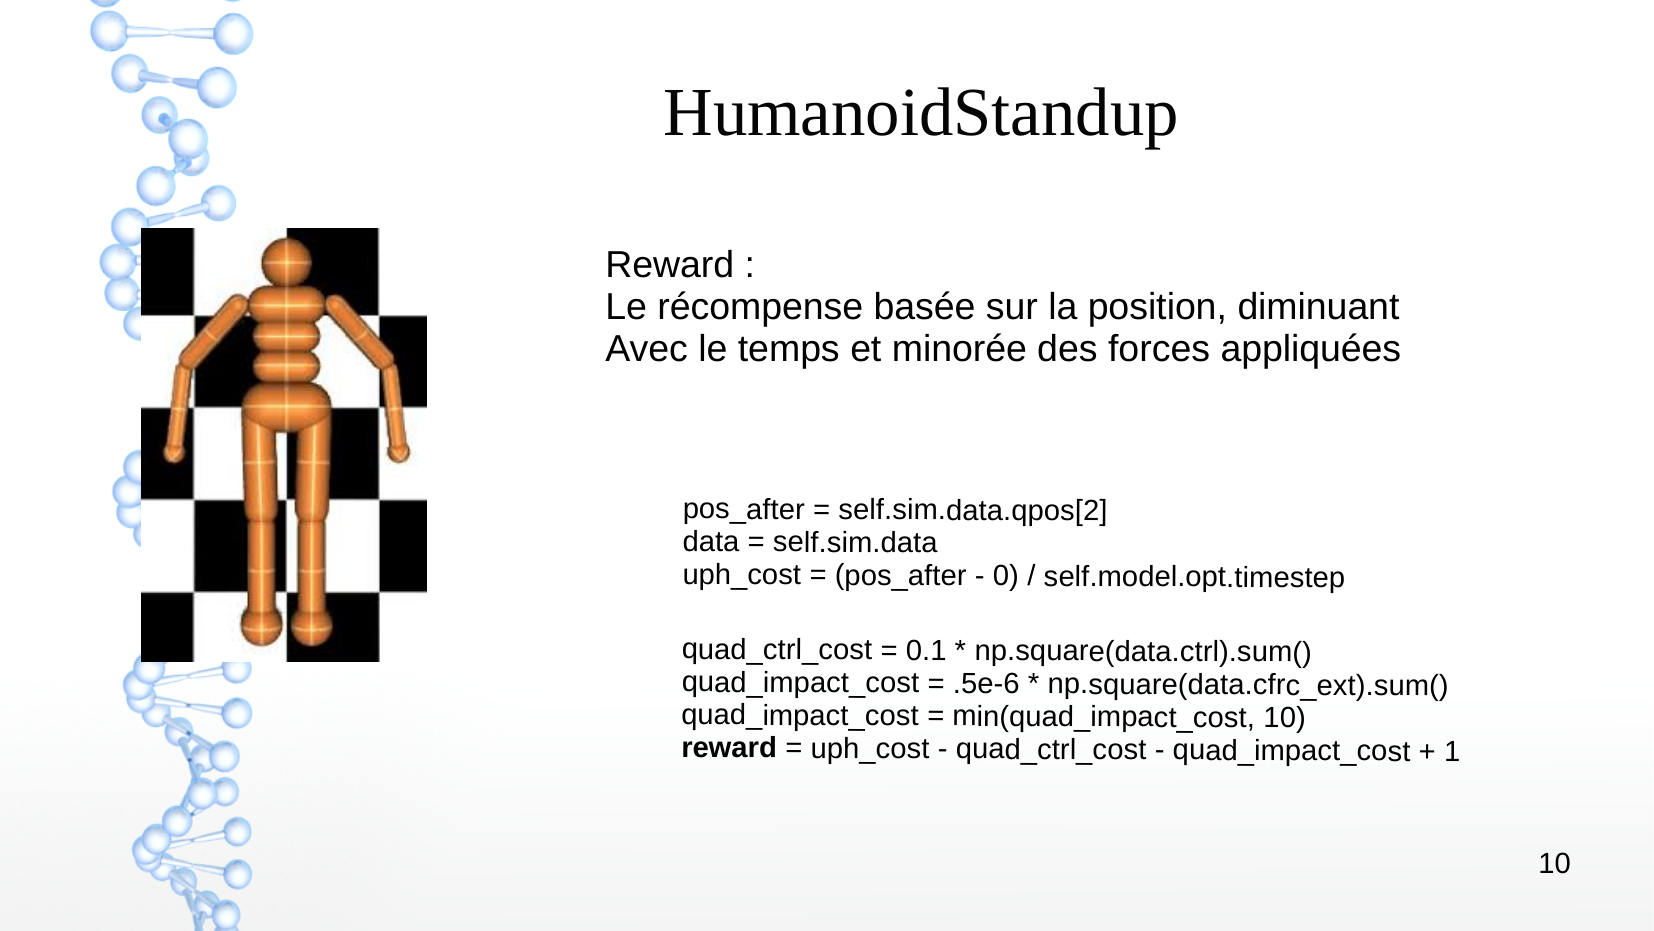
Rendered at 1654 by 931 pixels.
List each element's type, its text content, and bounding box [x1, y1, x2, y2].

picture [0, 0, 1654, 931]
text_box pos_after = self.sim.data.qpos[2] data = self.sim.data uph_cost = (pos_after - 0) / self.model.opt.timestep quad_ctrl_cost = 0.1 * np.square(data.ctrl).sum() quad_impact_cost = .5e-6 * np.square(data.cfrc_ext).sum() quad_impact_cost = min(quad_impact_cost, 10) reward = uph_cost - quad_ctrl_cost - quad_impact_cost + 1 [599, 484, 1630, 926]
title HumanoidStandup [265, 35, 1595, 189]
text_box Reward : Le récompense basée sur la position, diminuant Avec le temps et minorée des forces appliquées [590, 236, 1427, 378]
